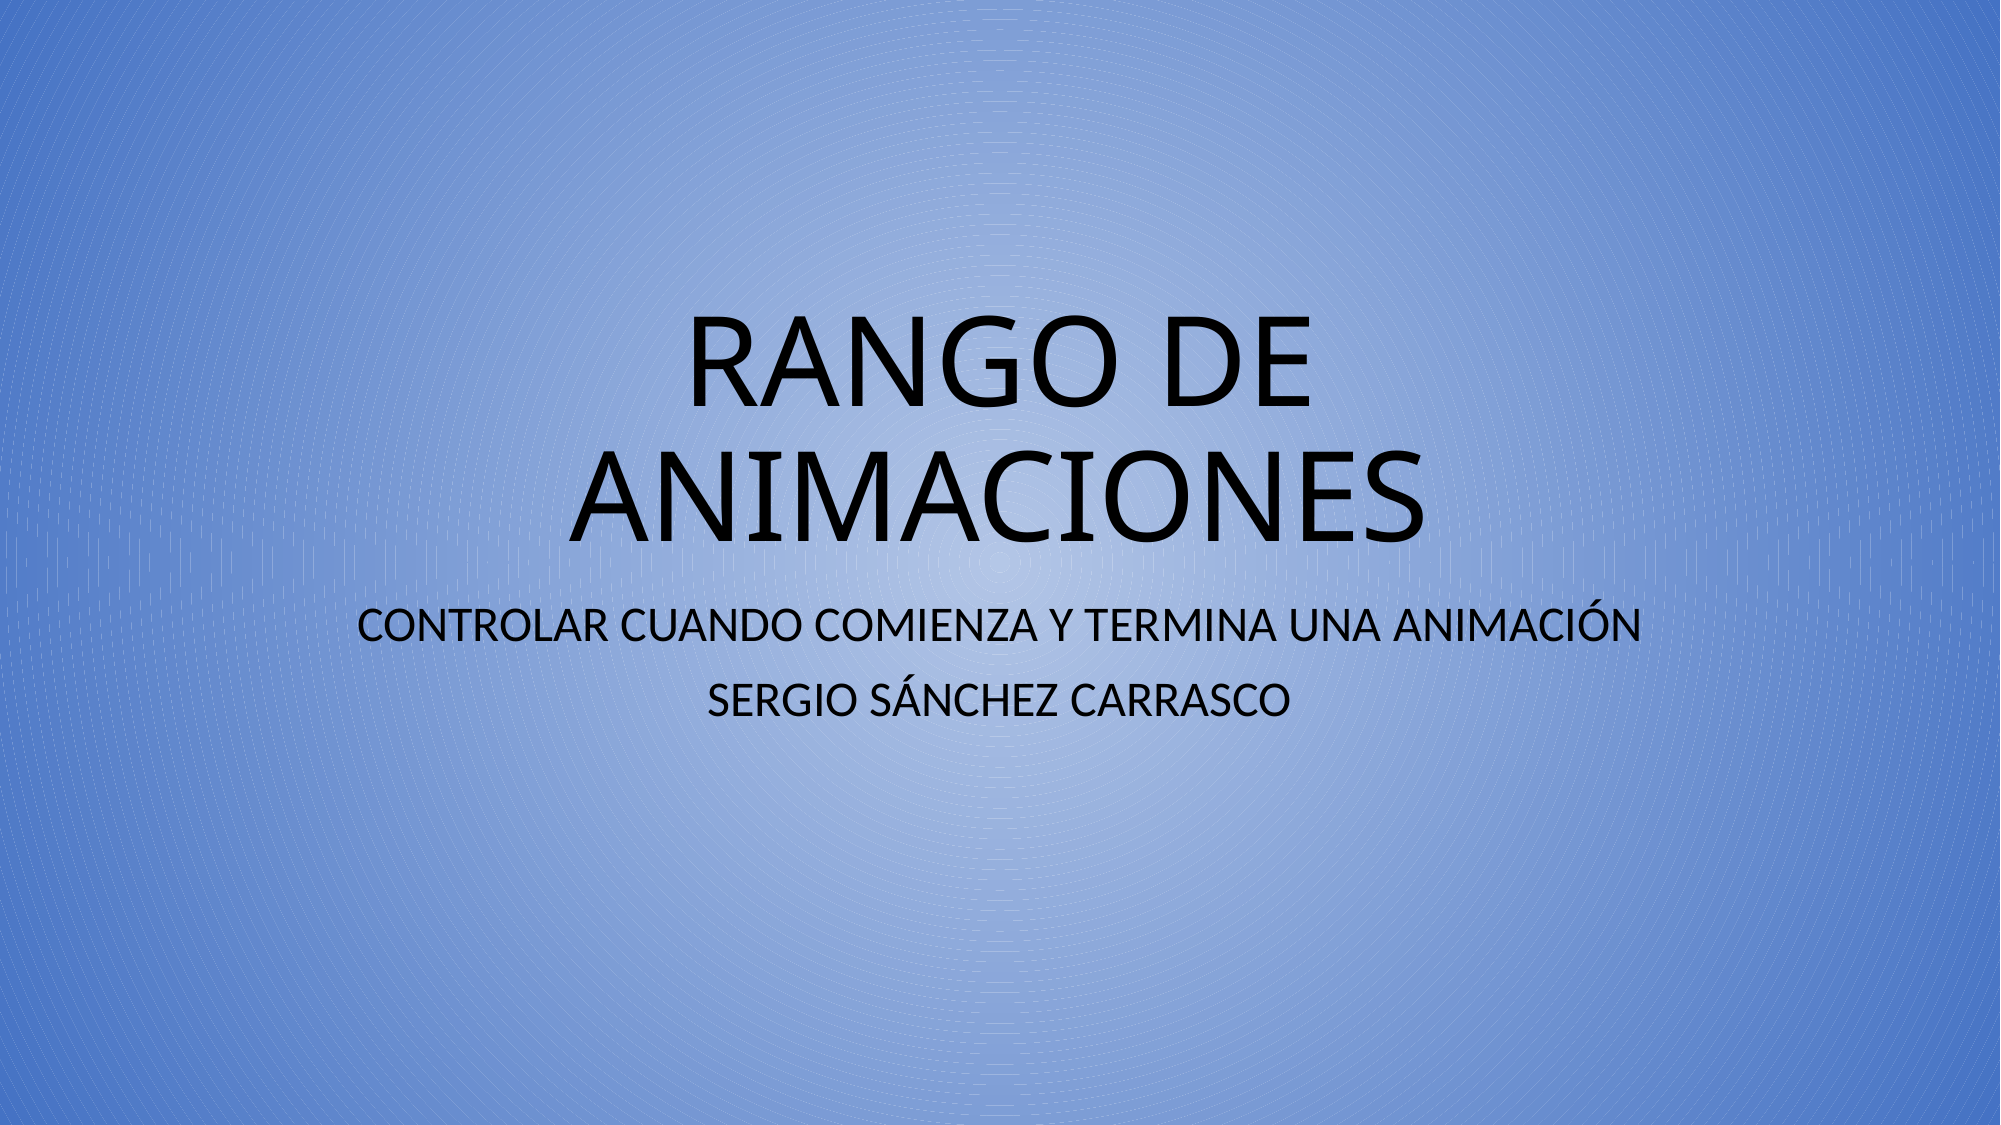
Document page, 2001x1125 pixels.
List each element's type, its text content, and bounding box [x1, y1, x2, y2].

title RANGO DE ANIMACIONES [249, 184, 1750, 576]
subtitle CONTROLAR CUANDO COMIENZA Y TERMINA UNA ANIMACIÓN SERGIO SÁNCHEZ CARRASCO [249, 590, 1750, 863]
